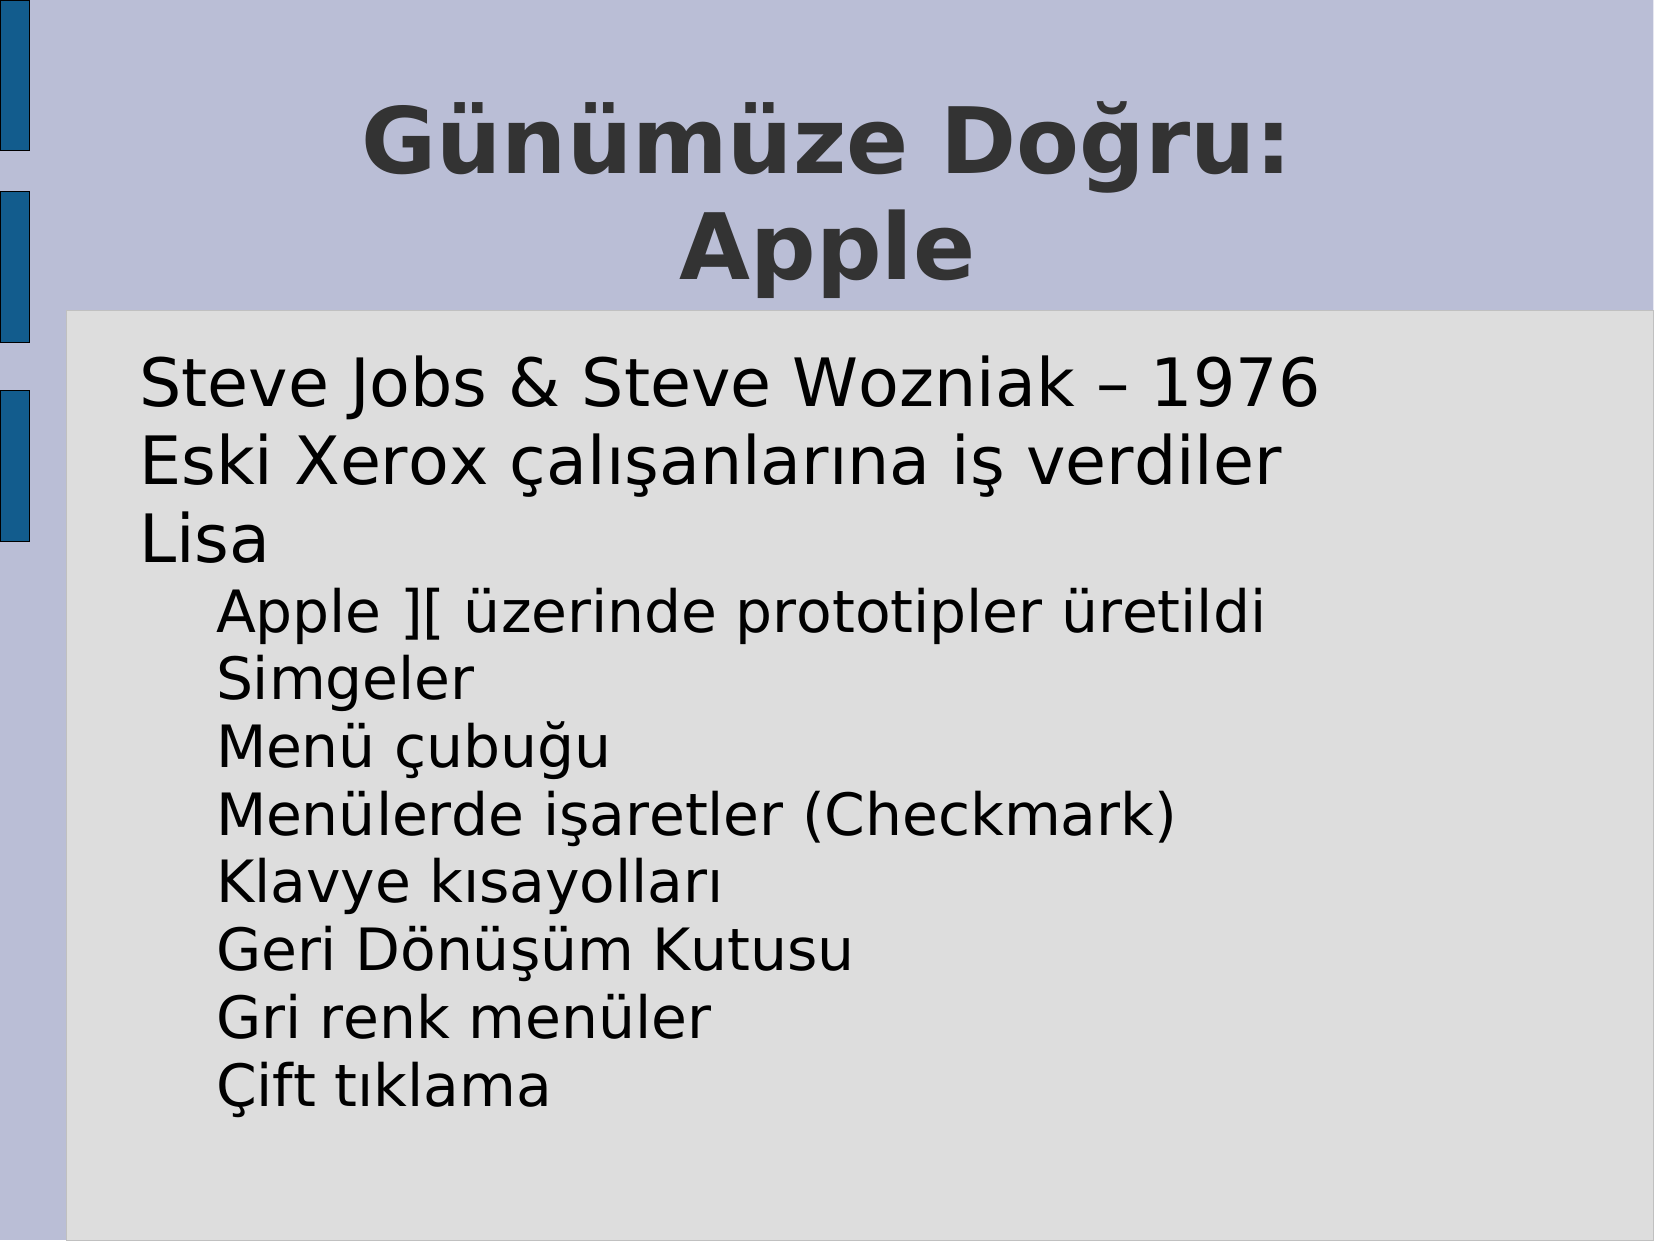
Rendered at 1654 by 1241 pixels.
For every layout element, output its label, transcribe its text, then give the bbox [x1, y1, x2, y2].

list Steve Jobs & Steve Wozniak – 1976 Eski Xerox çalışanlarına iş verdiler Lisa Apple ][ üzerinde prototipler üretildi Simgeler Menü çubuğu Menülerde işaretler (Checkmark) Klavye kısayolları Geri Dönüşüm Kutusu Gri renk menüler Çift tıklama [121, 344, 1534, 1127]
title Günümüze Doğru: Apple [121, 87, 1534, 302]
